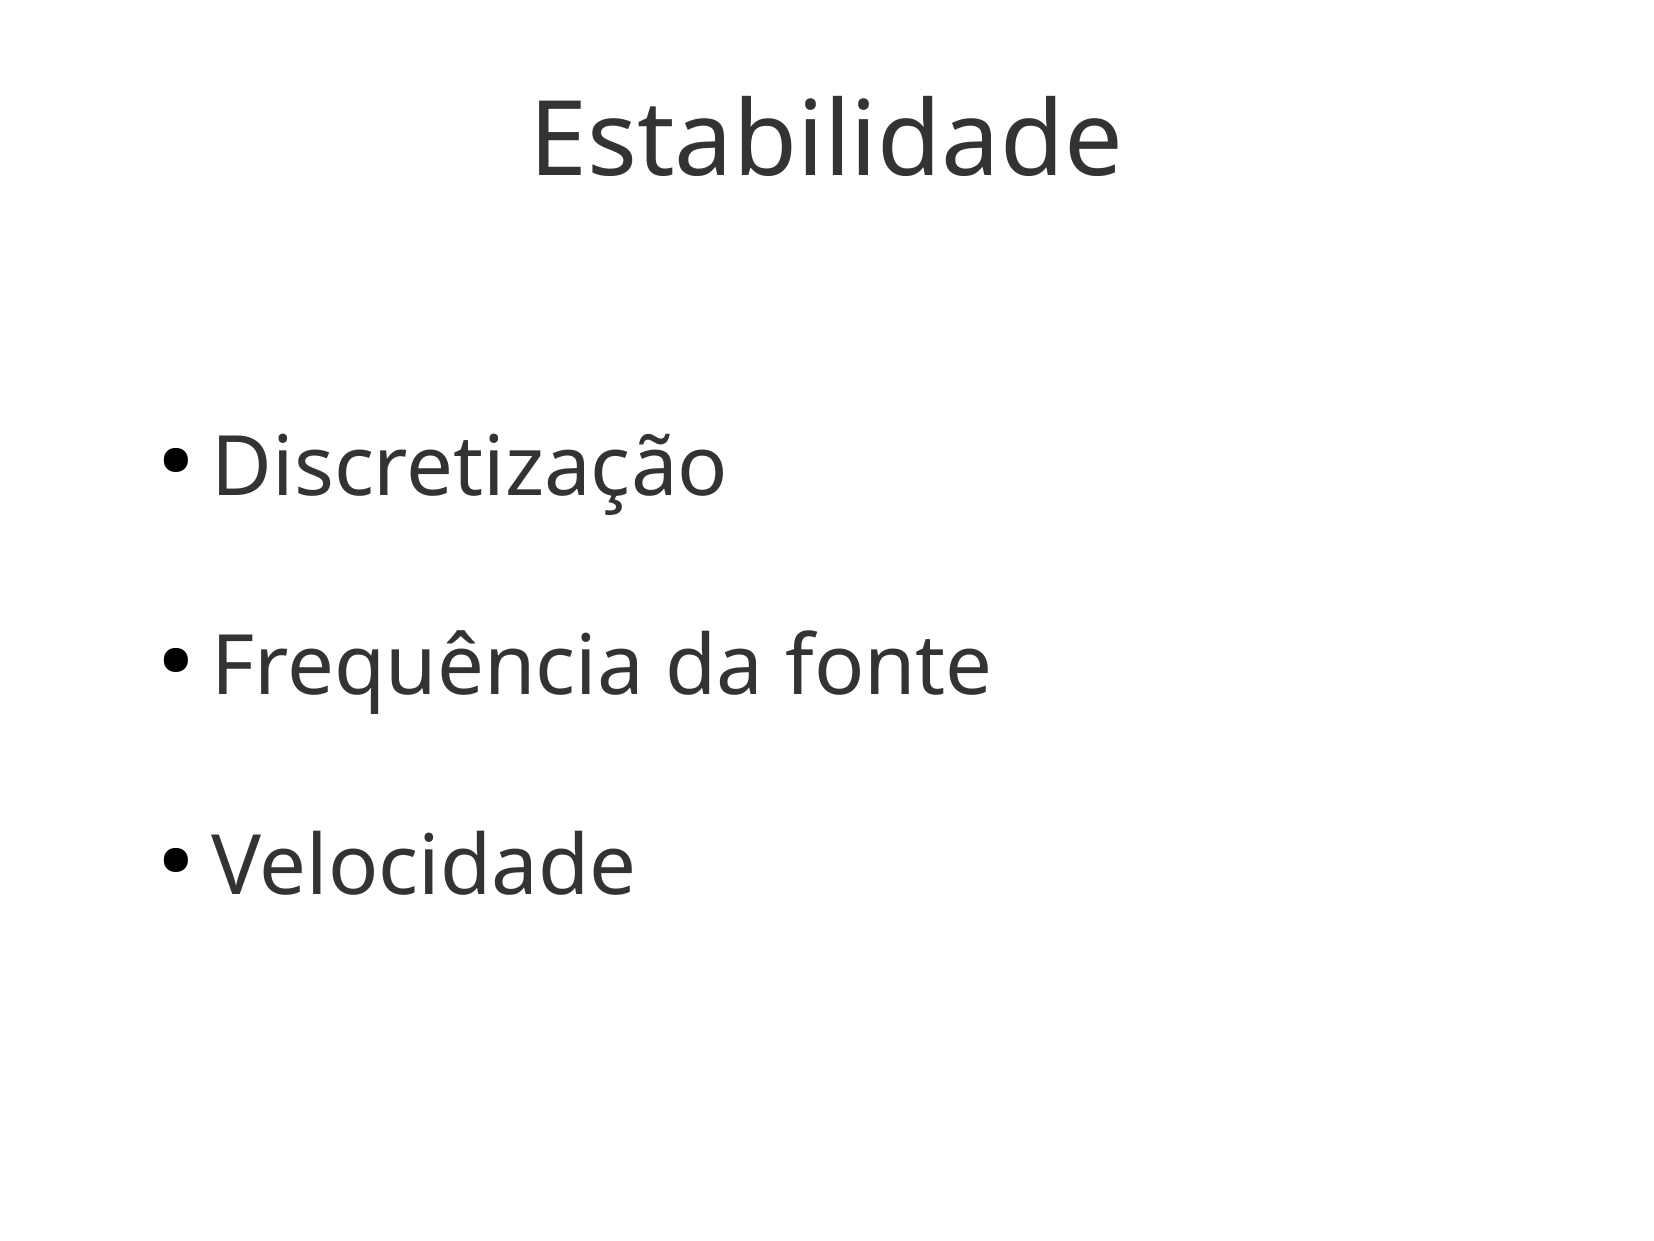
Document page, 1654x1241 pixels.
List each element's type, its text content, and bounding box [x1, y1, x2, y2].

title Estabilidade [82, 31, 1571, 239]
list Discretização Frequência da fonte Velocidade [141, 349, 1597, 1069]
